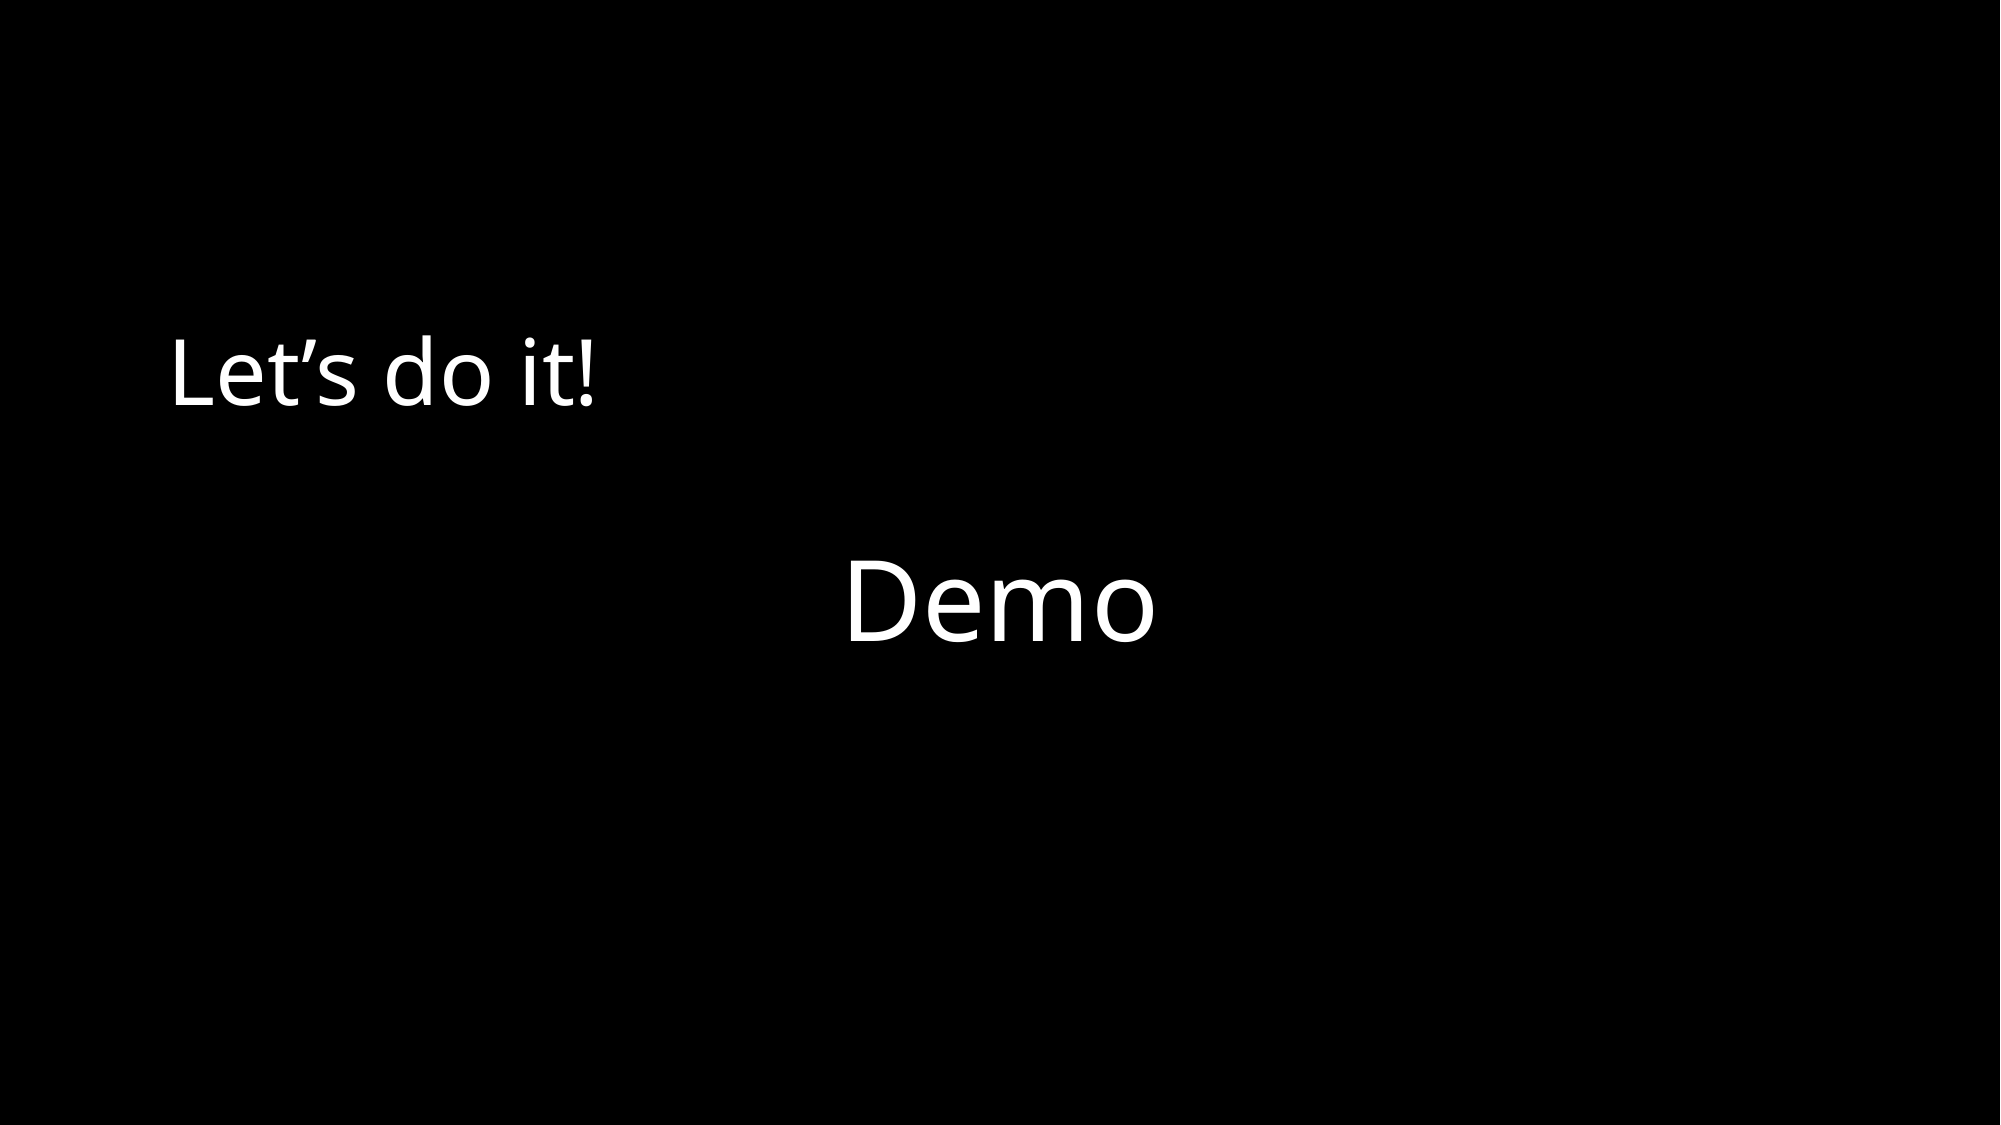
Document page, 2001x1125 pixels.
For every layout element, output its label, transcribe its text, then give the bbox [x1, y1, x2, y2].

text_box Demo [825, 521, 1175, 672]
title Let’s do it! [152, 266, 919, 485]
